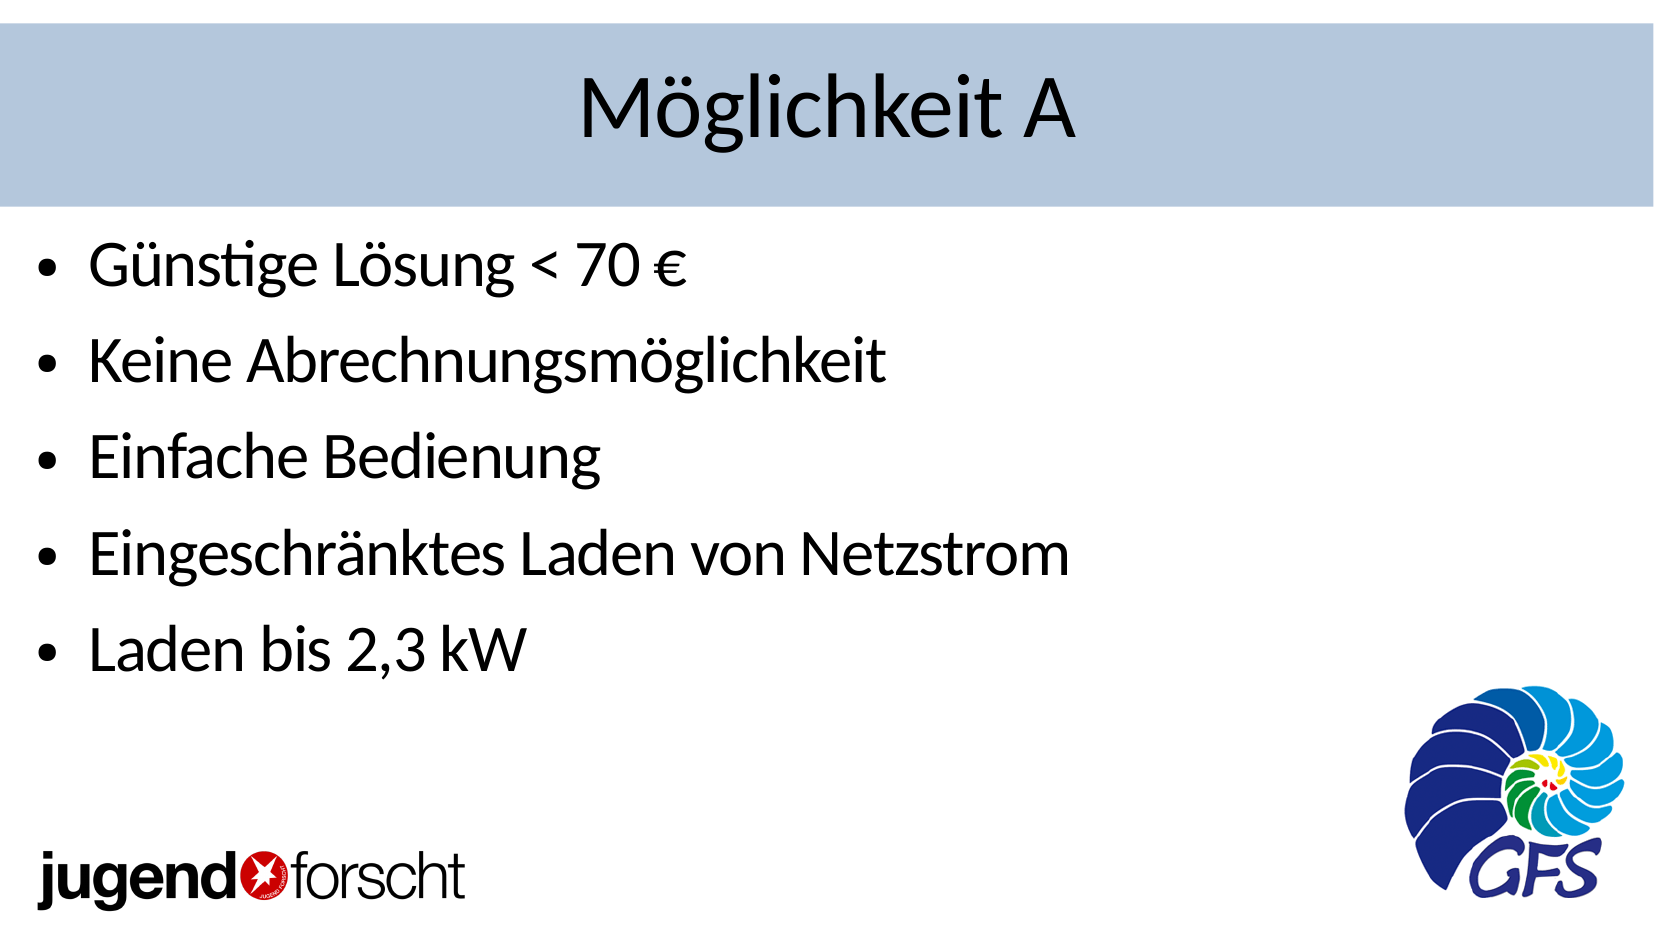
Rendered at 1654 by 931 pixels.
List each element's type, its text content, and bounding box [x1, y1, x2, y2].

title Möglichkeit A [0, 23, 1654, 207]
picture [29, 846, 473, 916]
list Günstige Lösung < 70 € Keine Abrechnungsmöglichkeit Einfache Bedienung Eingeschränktes Laden von Netzstrom Laden bis 2,3 kW [17, 236, 1418, 827]
picture [1387, 679, 1643, 916]
